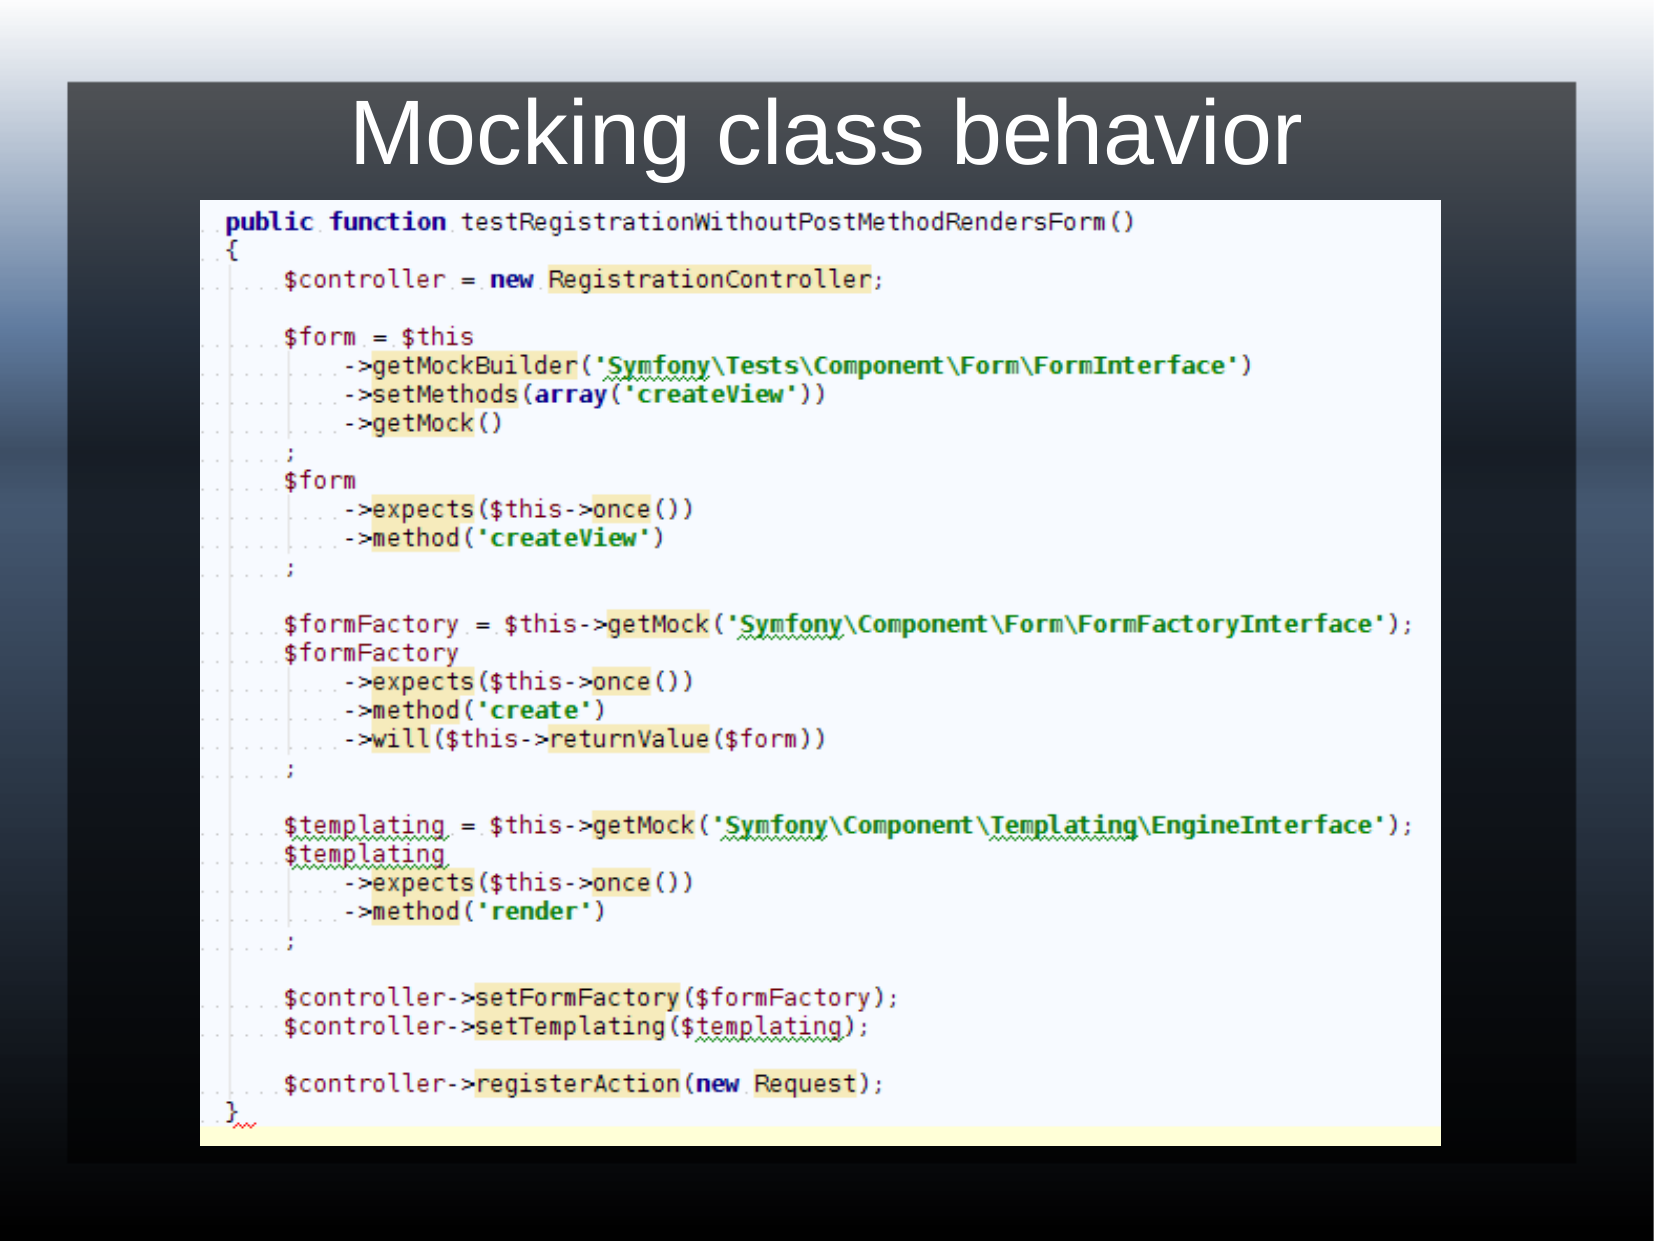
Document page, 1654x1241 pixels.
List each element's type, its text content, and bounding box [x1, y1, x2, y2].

picture [0, 0, 1654, 1241]
title Mocking class behavior [82, 29, 1571, 237]
